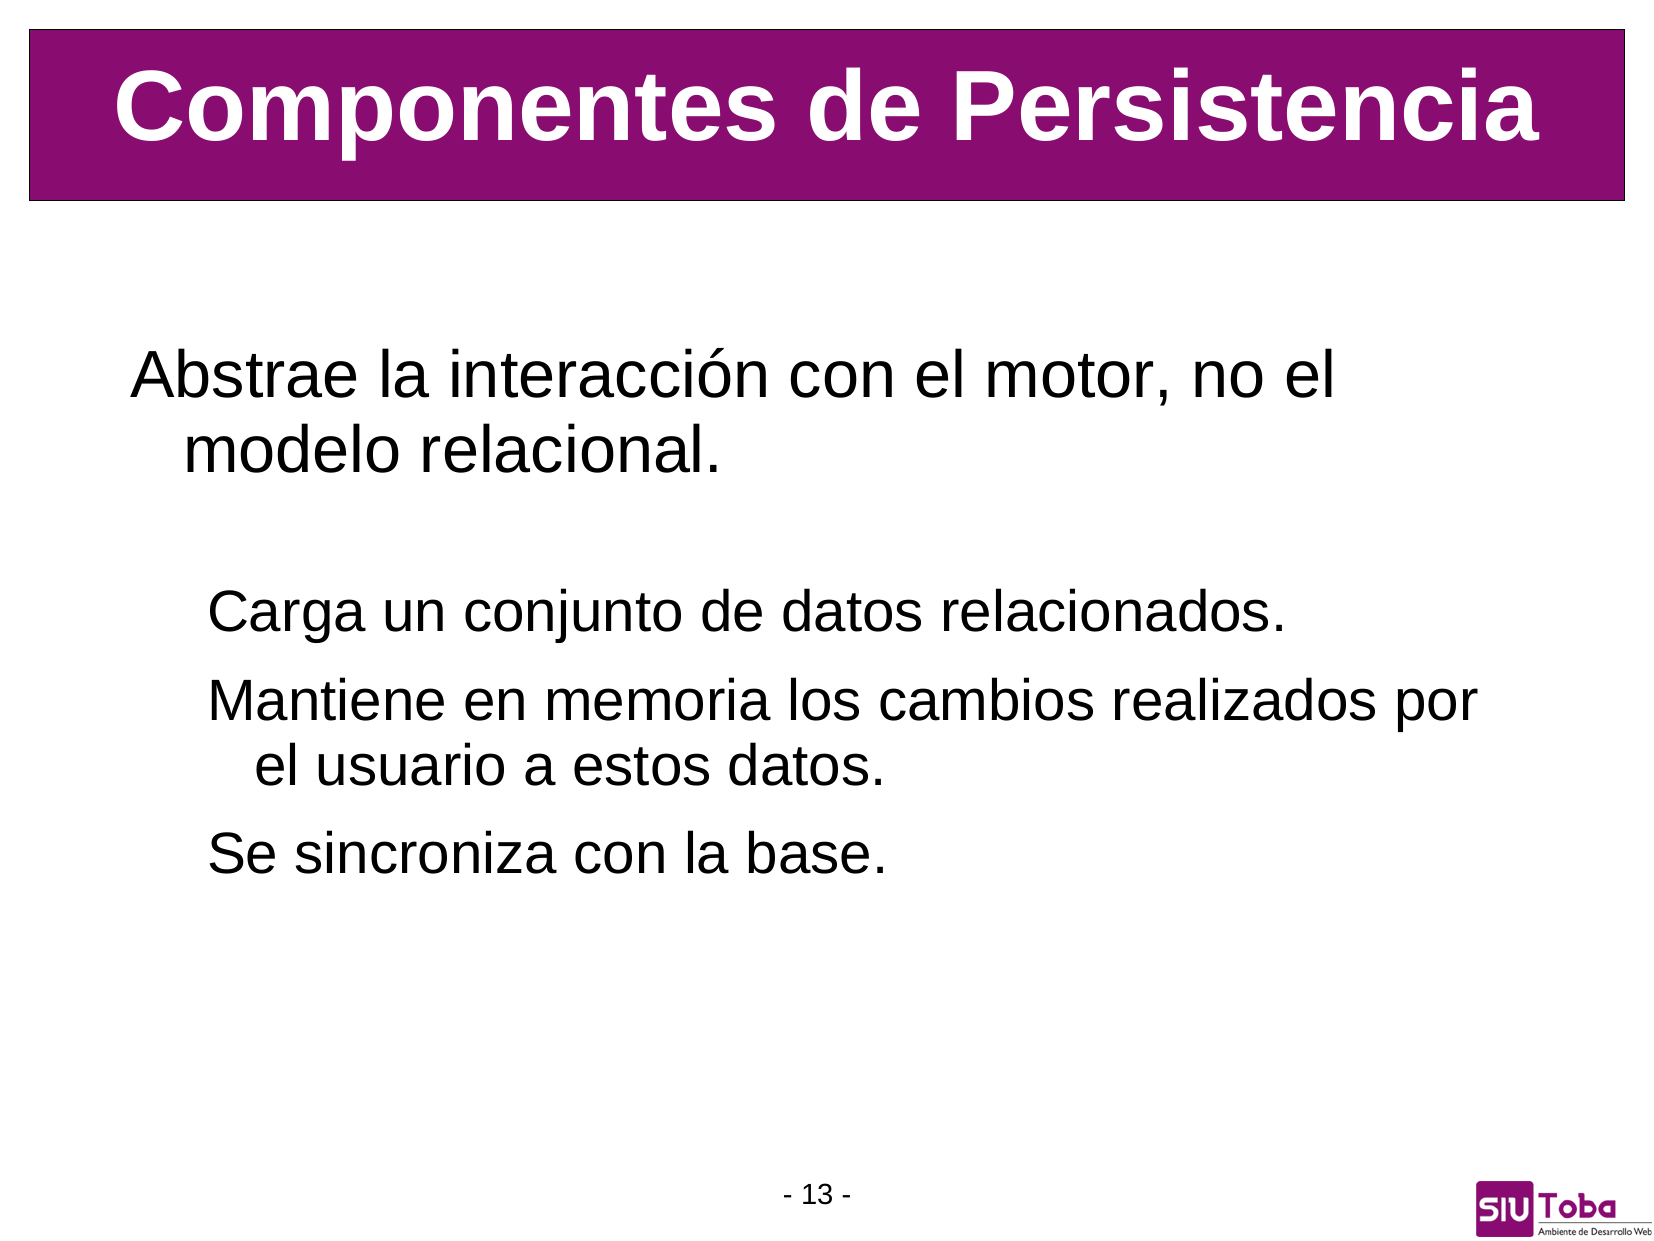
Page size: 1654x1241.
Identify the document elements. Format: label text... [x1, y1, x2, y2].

title Componentes de Persistencia [59, 47, 1595, 166]
picture [1476, 1181, 1652, 1237]
list Abstrae la interacción con el motor, no el modelo relacional. Carga un conjunto de datos relacionados. Mantiene en memoria los cambios realizados por el usuario a estos datos. Se sincroniza con la base. [112, 337, 1538, 885]
